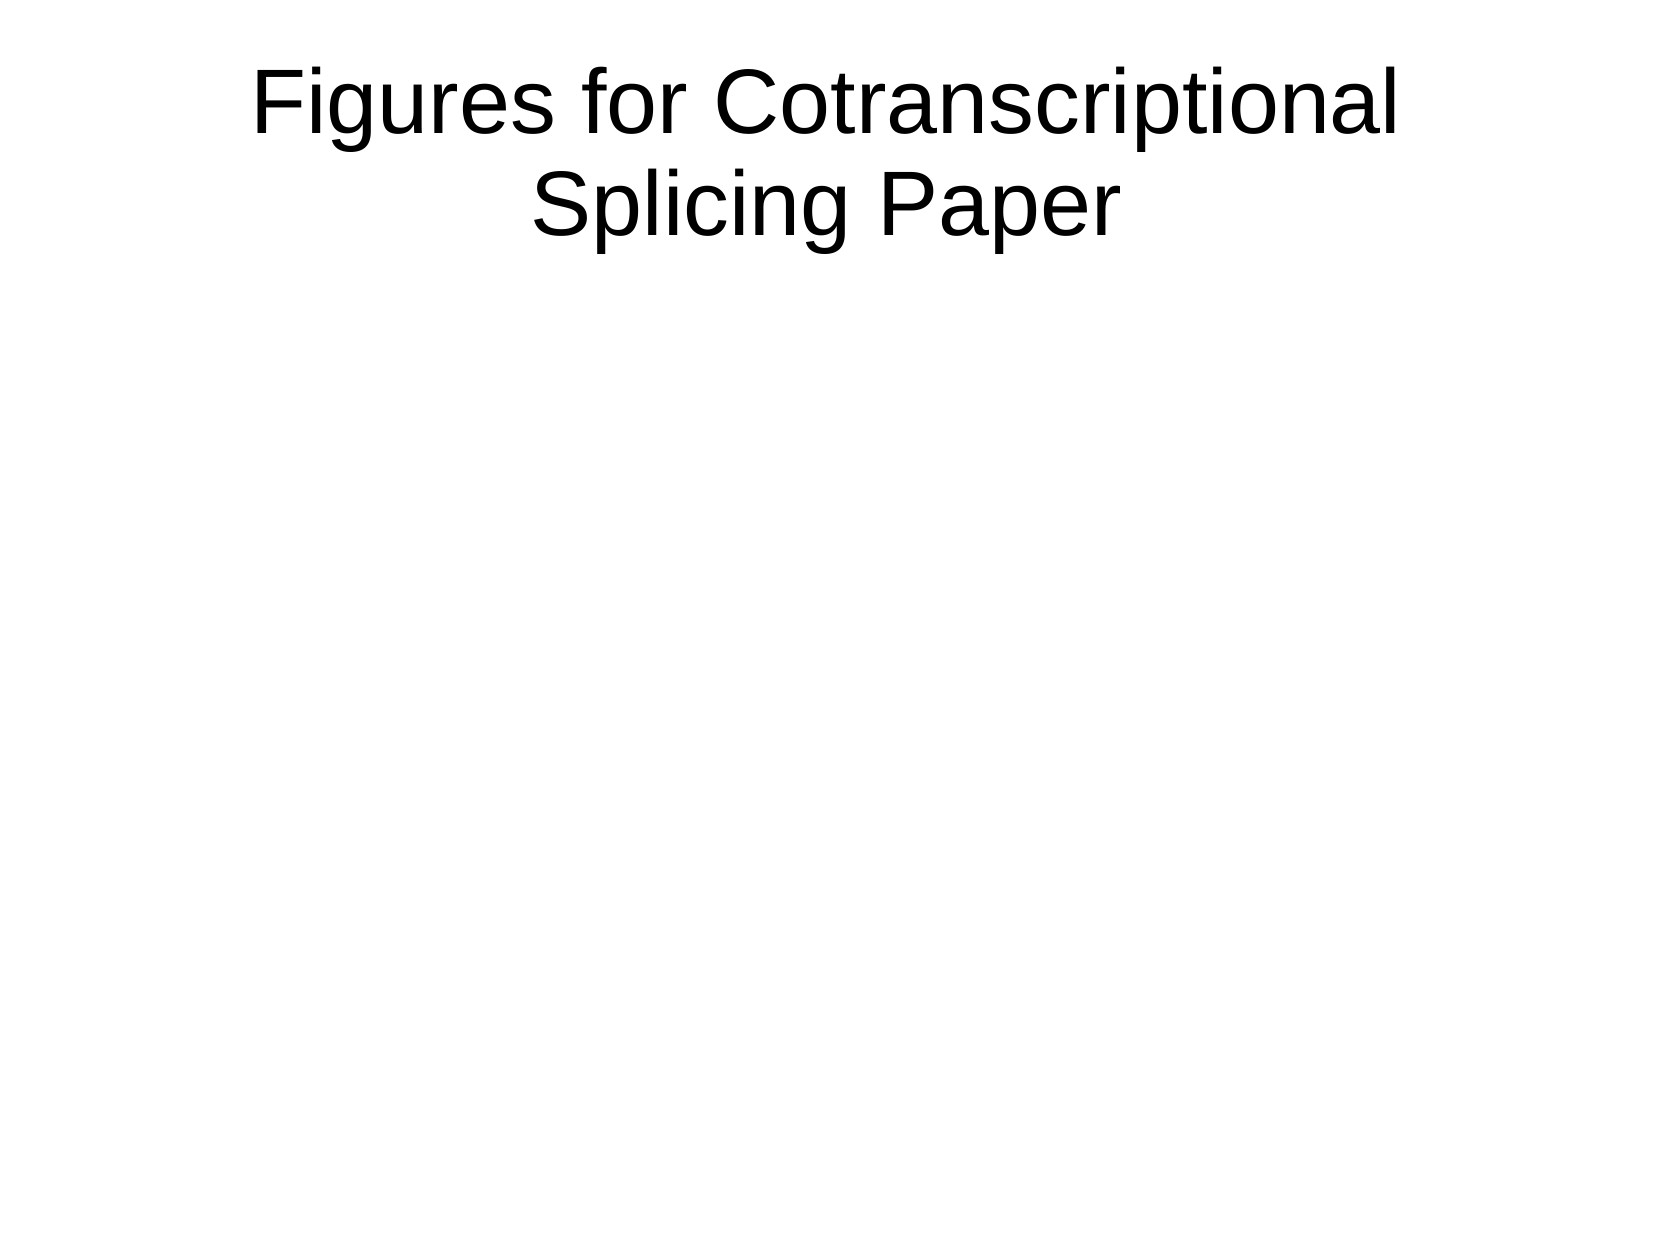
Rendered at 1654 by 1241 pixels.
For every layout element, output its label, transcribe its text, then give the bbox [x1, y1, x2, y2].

title Figures for Cotranscriptional Splicing Paper [82, 49, 1571, 257]
